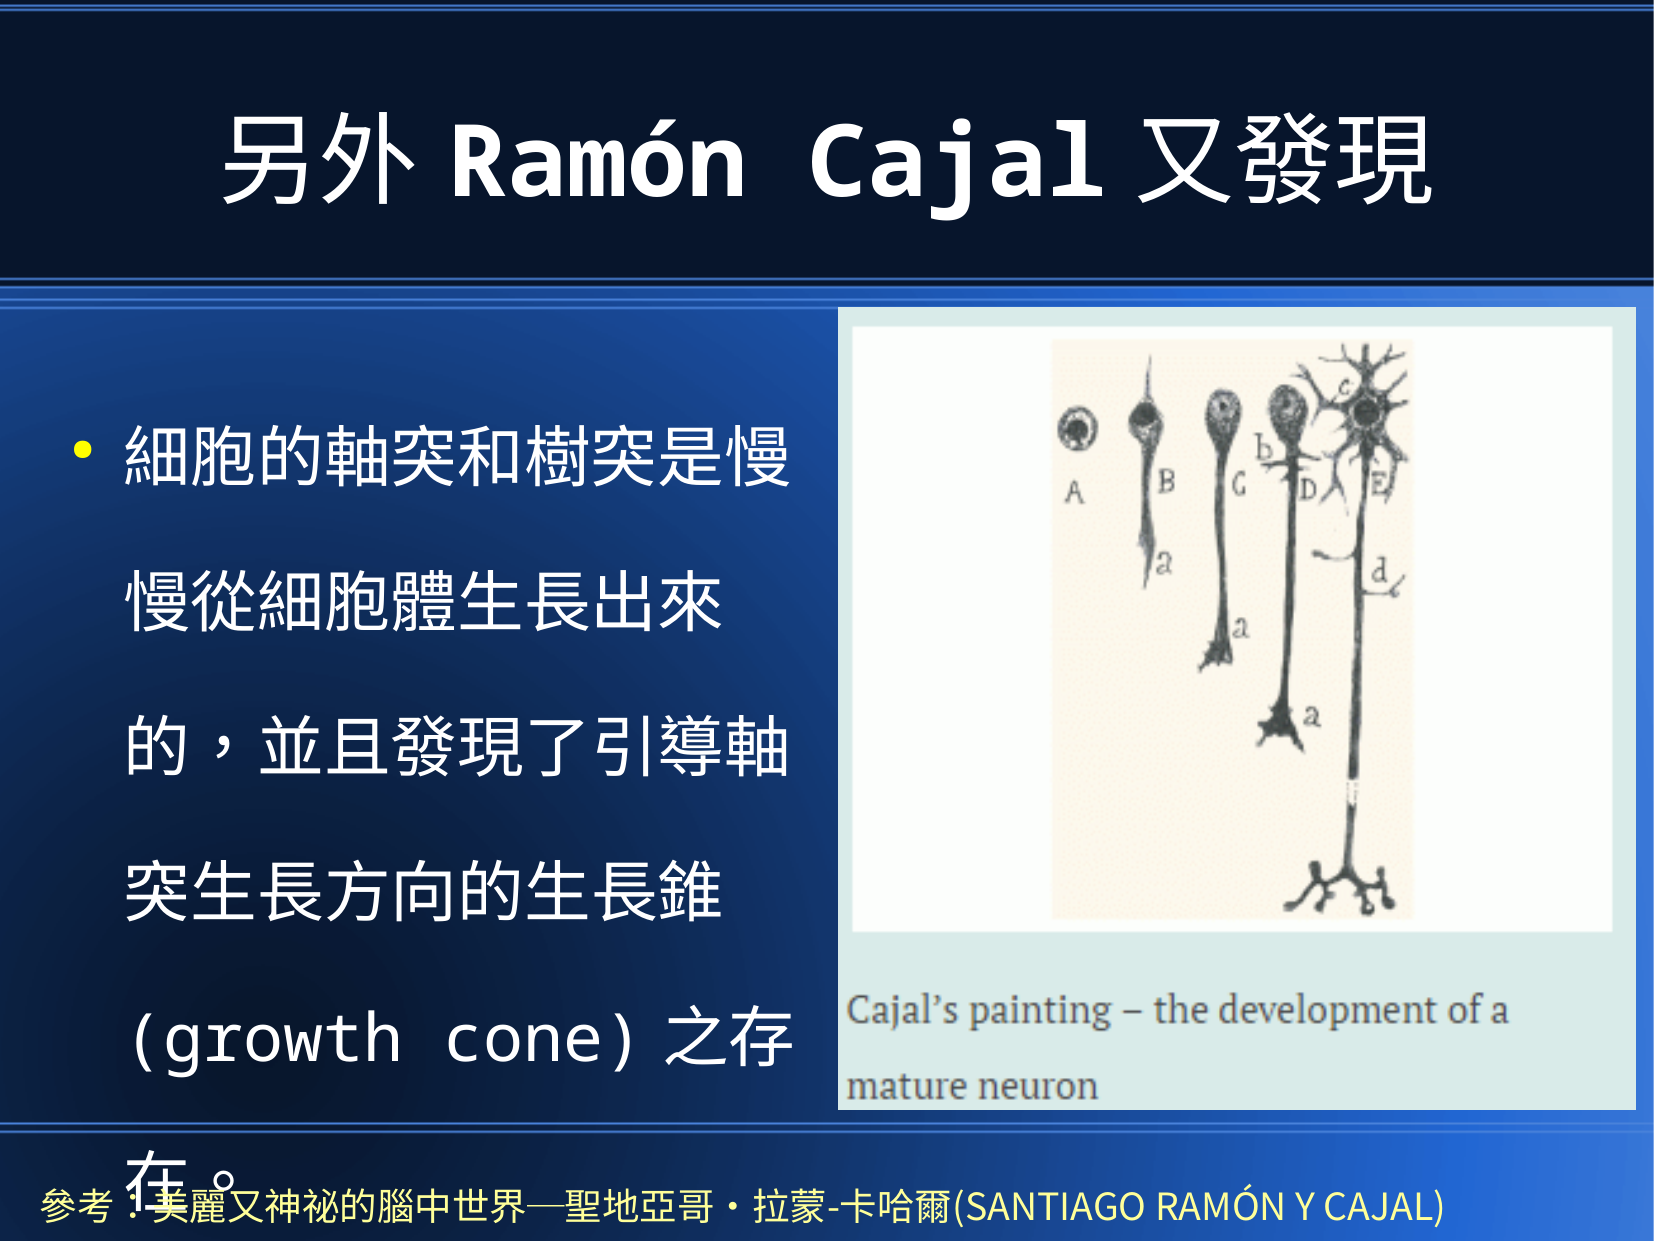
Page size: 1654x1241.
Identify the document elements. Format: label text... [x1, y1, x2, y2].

text_box 參考：美麗又神祕的腦中世界─聖地亞哥·拉蒙-卡哈爾(SANTIAGO RAMÓN Y CAJAL) [24, 1169, 1630, 1241]
title 另外Ramón Cajal又發現 [82, 49, 1571, 257]
list 細胞的軸突和樹突是慢慢從細胞體生長出來的，並且發現了引導軸突生長方向的生長錐(growth cone)之存在。 [53, 355, 815, 1169]
picture [0, 0, 1654, 1241]
